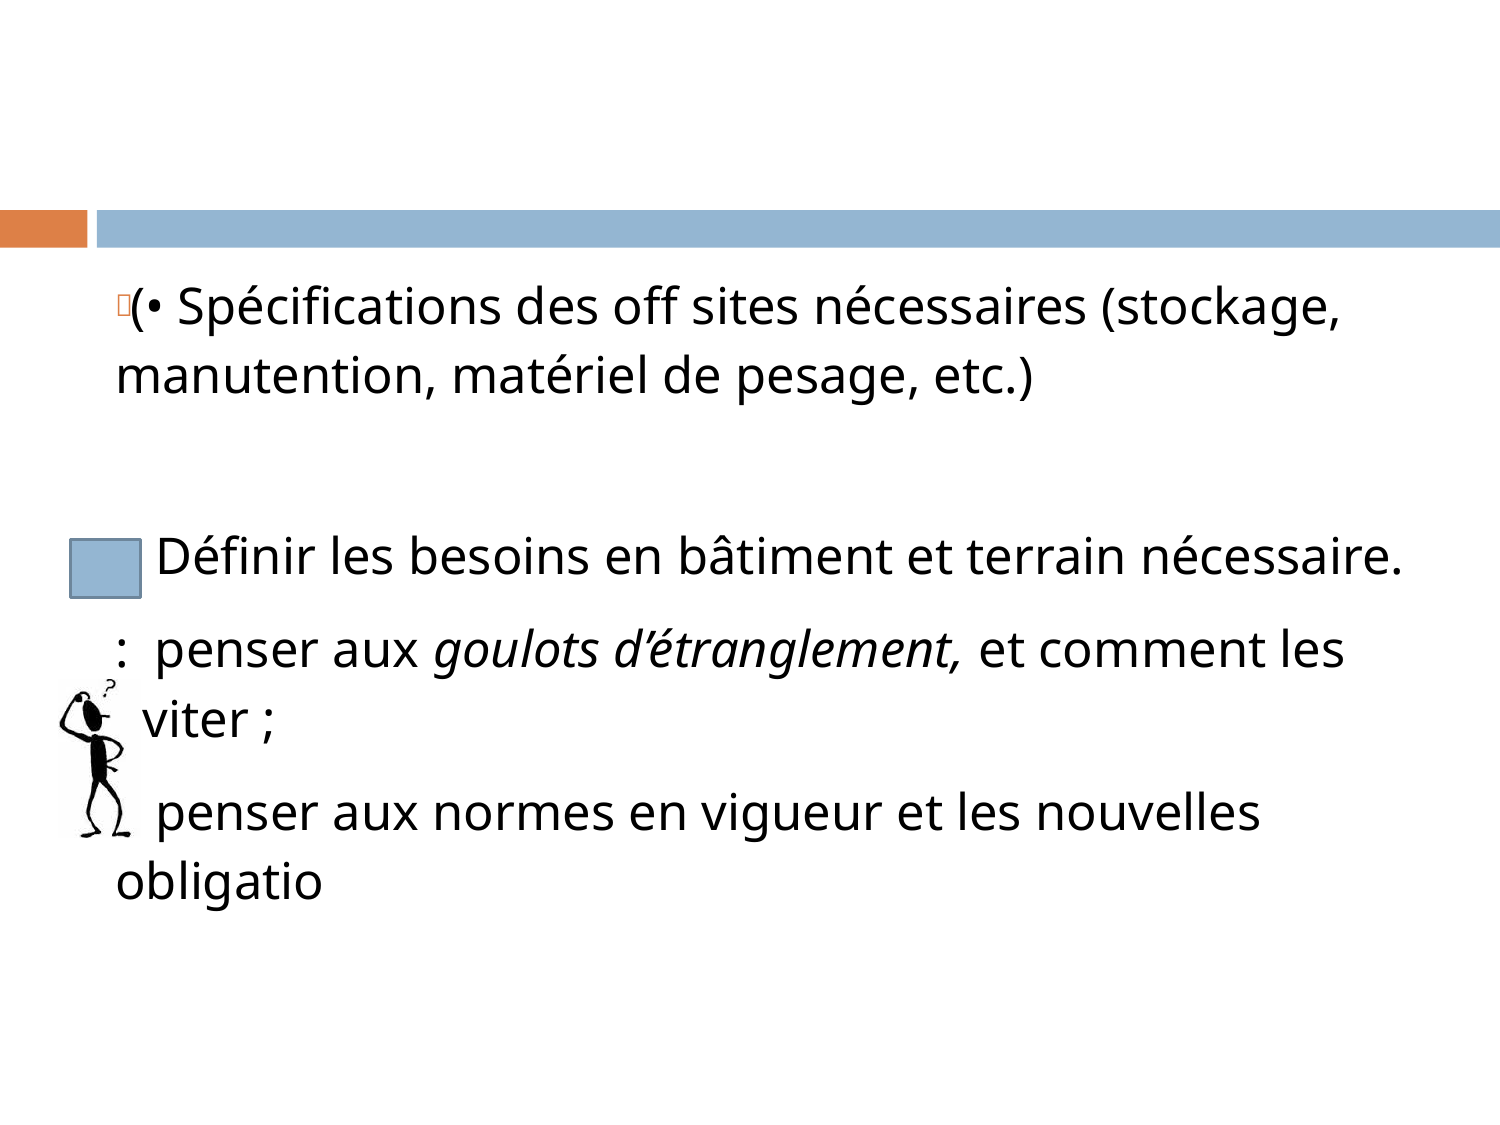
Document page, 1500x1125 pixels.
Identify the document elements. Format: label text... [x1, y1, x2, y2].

list (• Spécifications des off sites nécessaires (stockage, manutention, matériel de pesage, etc.) Définir les besoins en bâtiment et terrain nécessaire. : penser aux goulots d’étranglement, et comment les éviter ; penser aux normes en vigueur et les nouvelles obligatio [100, 262, 1439, 1001]
text_box [70, 539, 141, 598]
picture [58, 679, 141, 838]
